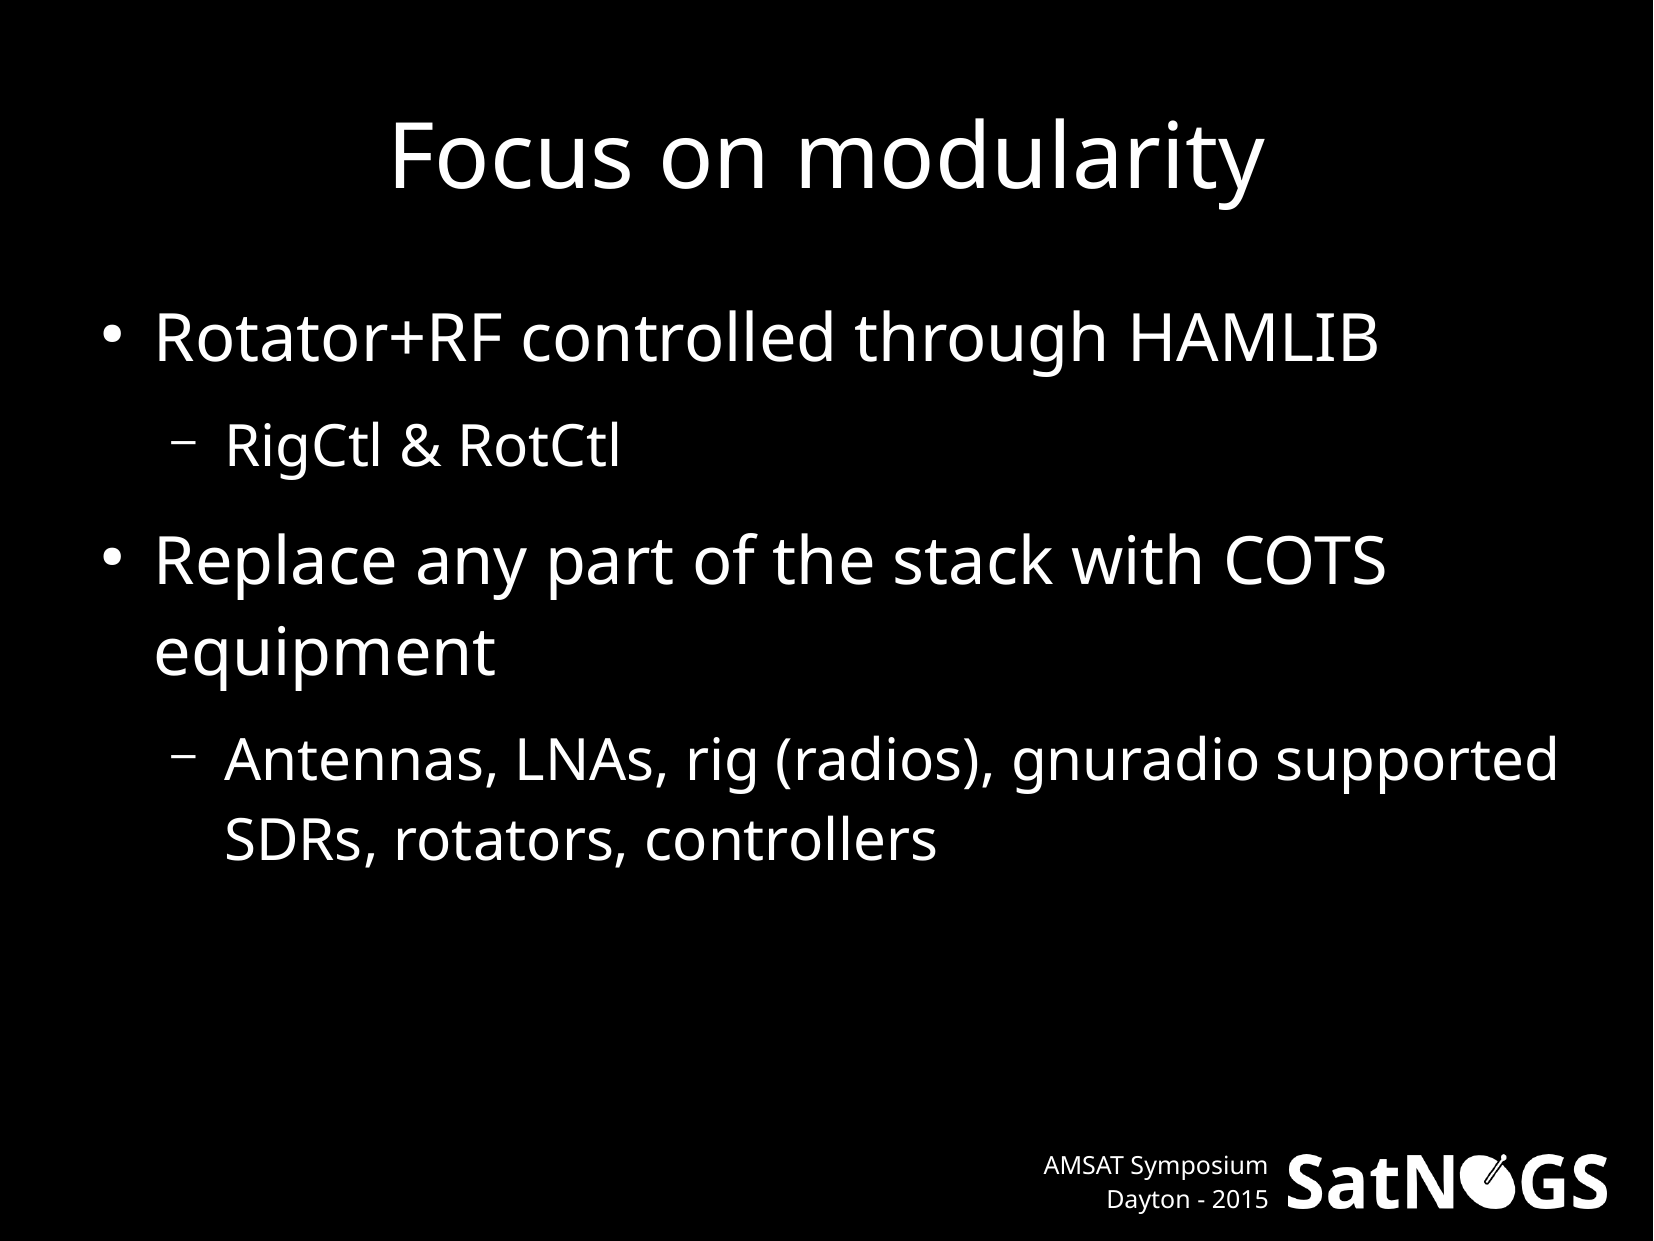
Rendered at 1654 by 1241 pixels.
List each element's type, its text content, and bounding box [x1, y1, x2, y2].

picture [1288, 1154, 1607, 1209]
list Rotator+RF controlled through HAMLIB RigCtl & RotCtl Replace any part of the stack with COTS equipment Antennas, LNAs, rig (radios), gnuradio supported SDRs, rotators, controllers [82, 290, 1571, 1010]
title Focus on modularity [82, 49, 1571, 257]
